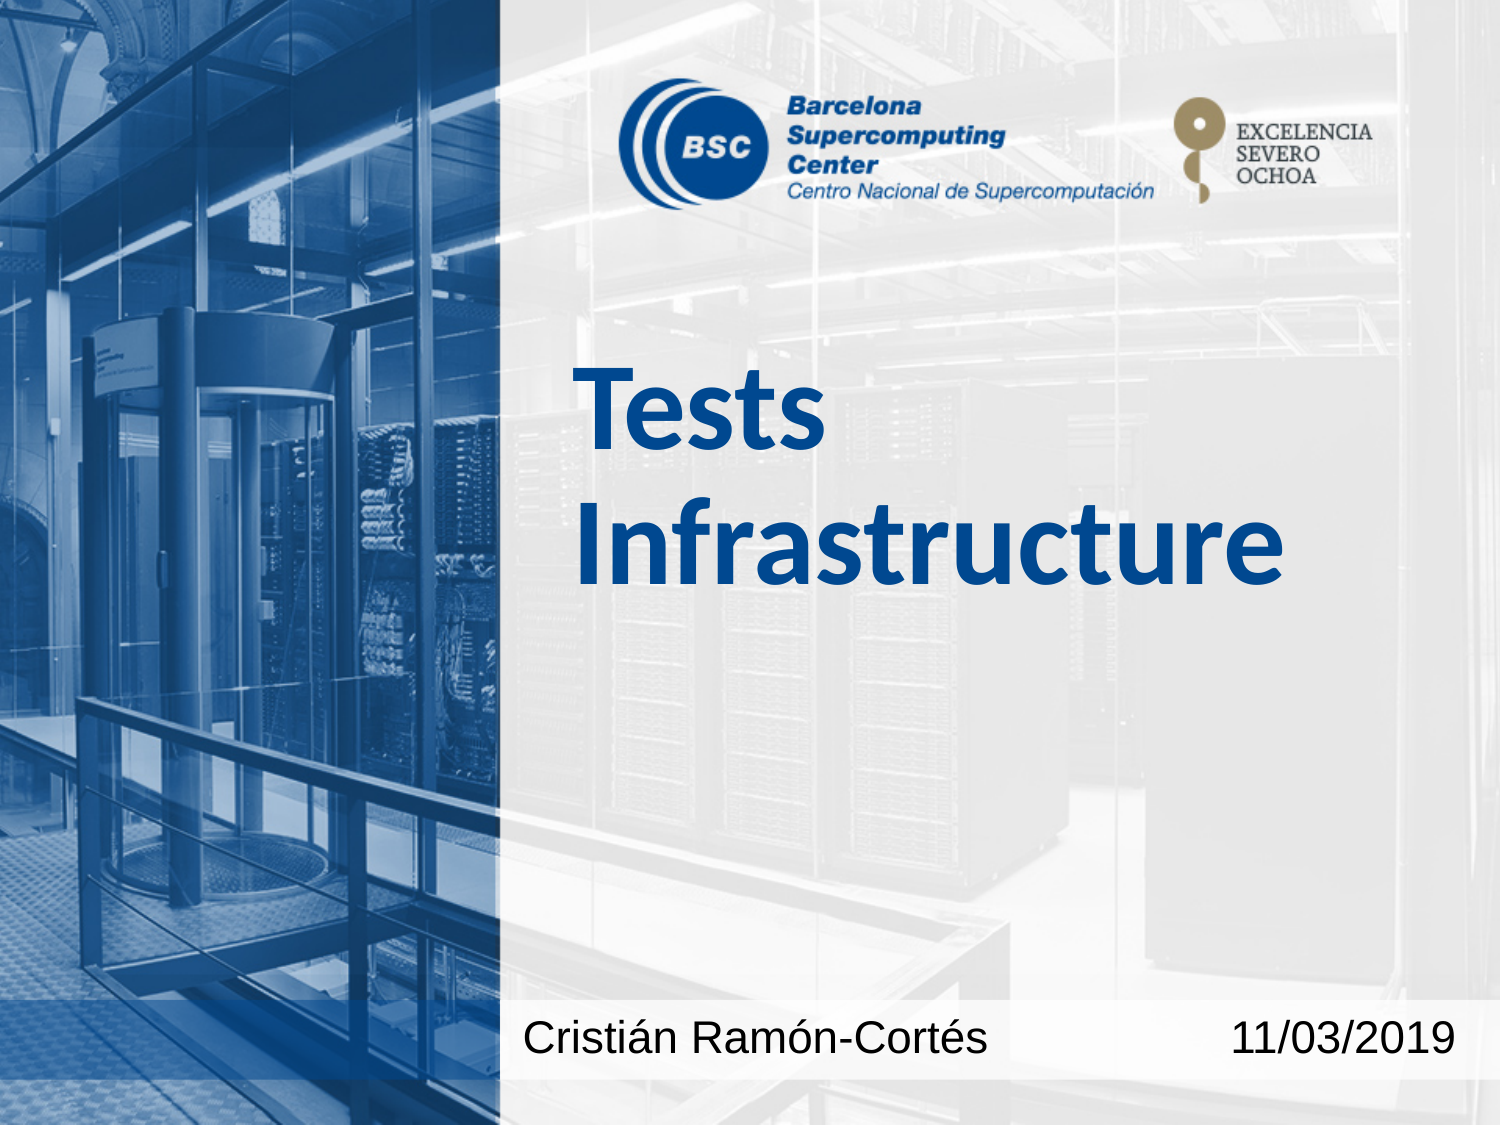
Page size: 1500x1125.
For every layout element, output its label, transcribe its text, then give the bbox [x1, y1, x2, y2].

text_box Cristián Ramón-Cortés 11/03/2019 [507, 974, 1494, 1096]
picture [0, 0, 1500, 1125]
text_box Tests Infrastructure [557, 308, 1382, 644]
